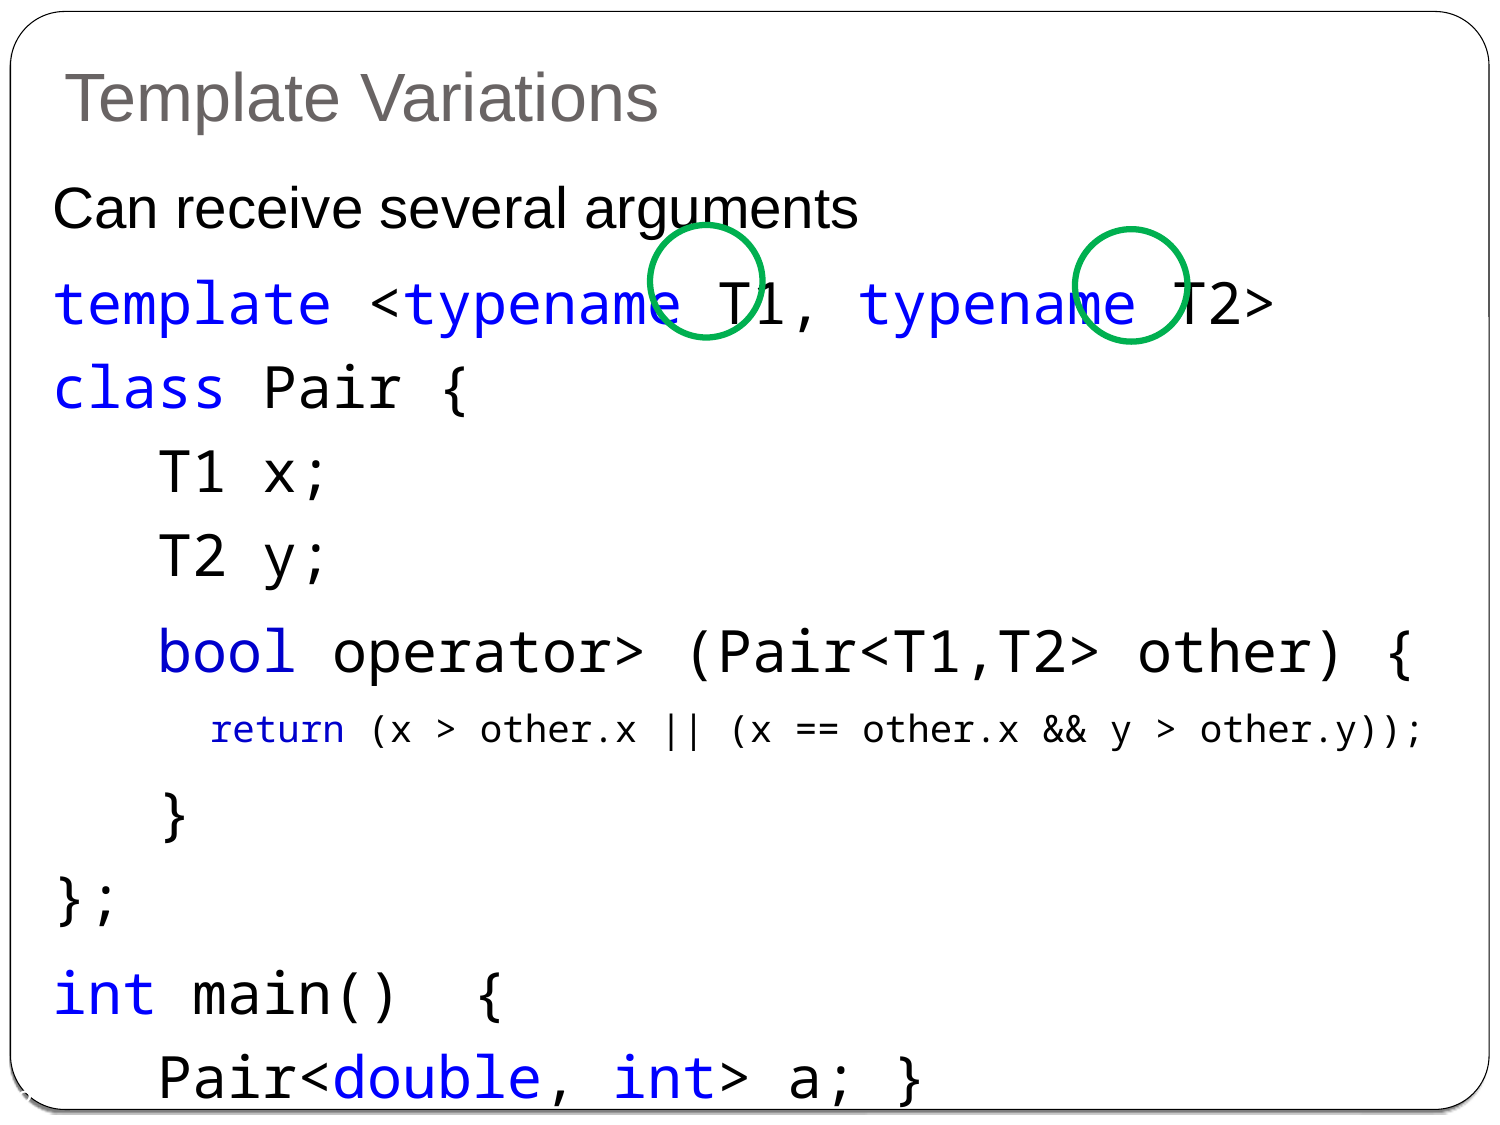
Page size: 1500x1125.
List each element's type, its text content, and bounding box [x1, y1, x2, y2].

list Can receive several arguments template <typename T1, typename T2> class Pair { T1 x; T2 y; bool operator> (Pair<T1,T2> other) { return (x > other.x || (x == other.x && y > other.y)); } }; int main() { Pair<double, int> a; } [37, 162, 1463, 1088]
title Template Variations [50, 45, 1450, 150]
slide_number <number> [0, 1074, 50, 1125]
